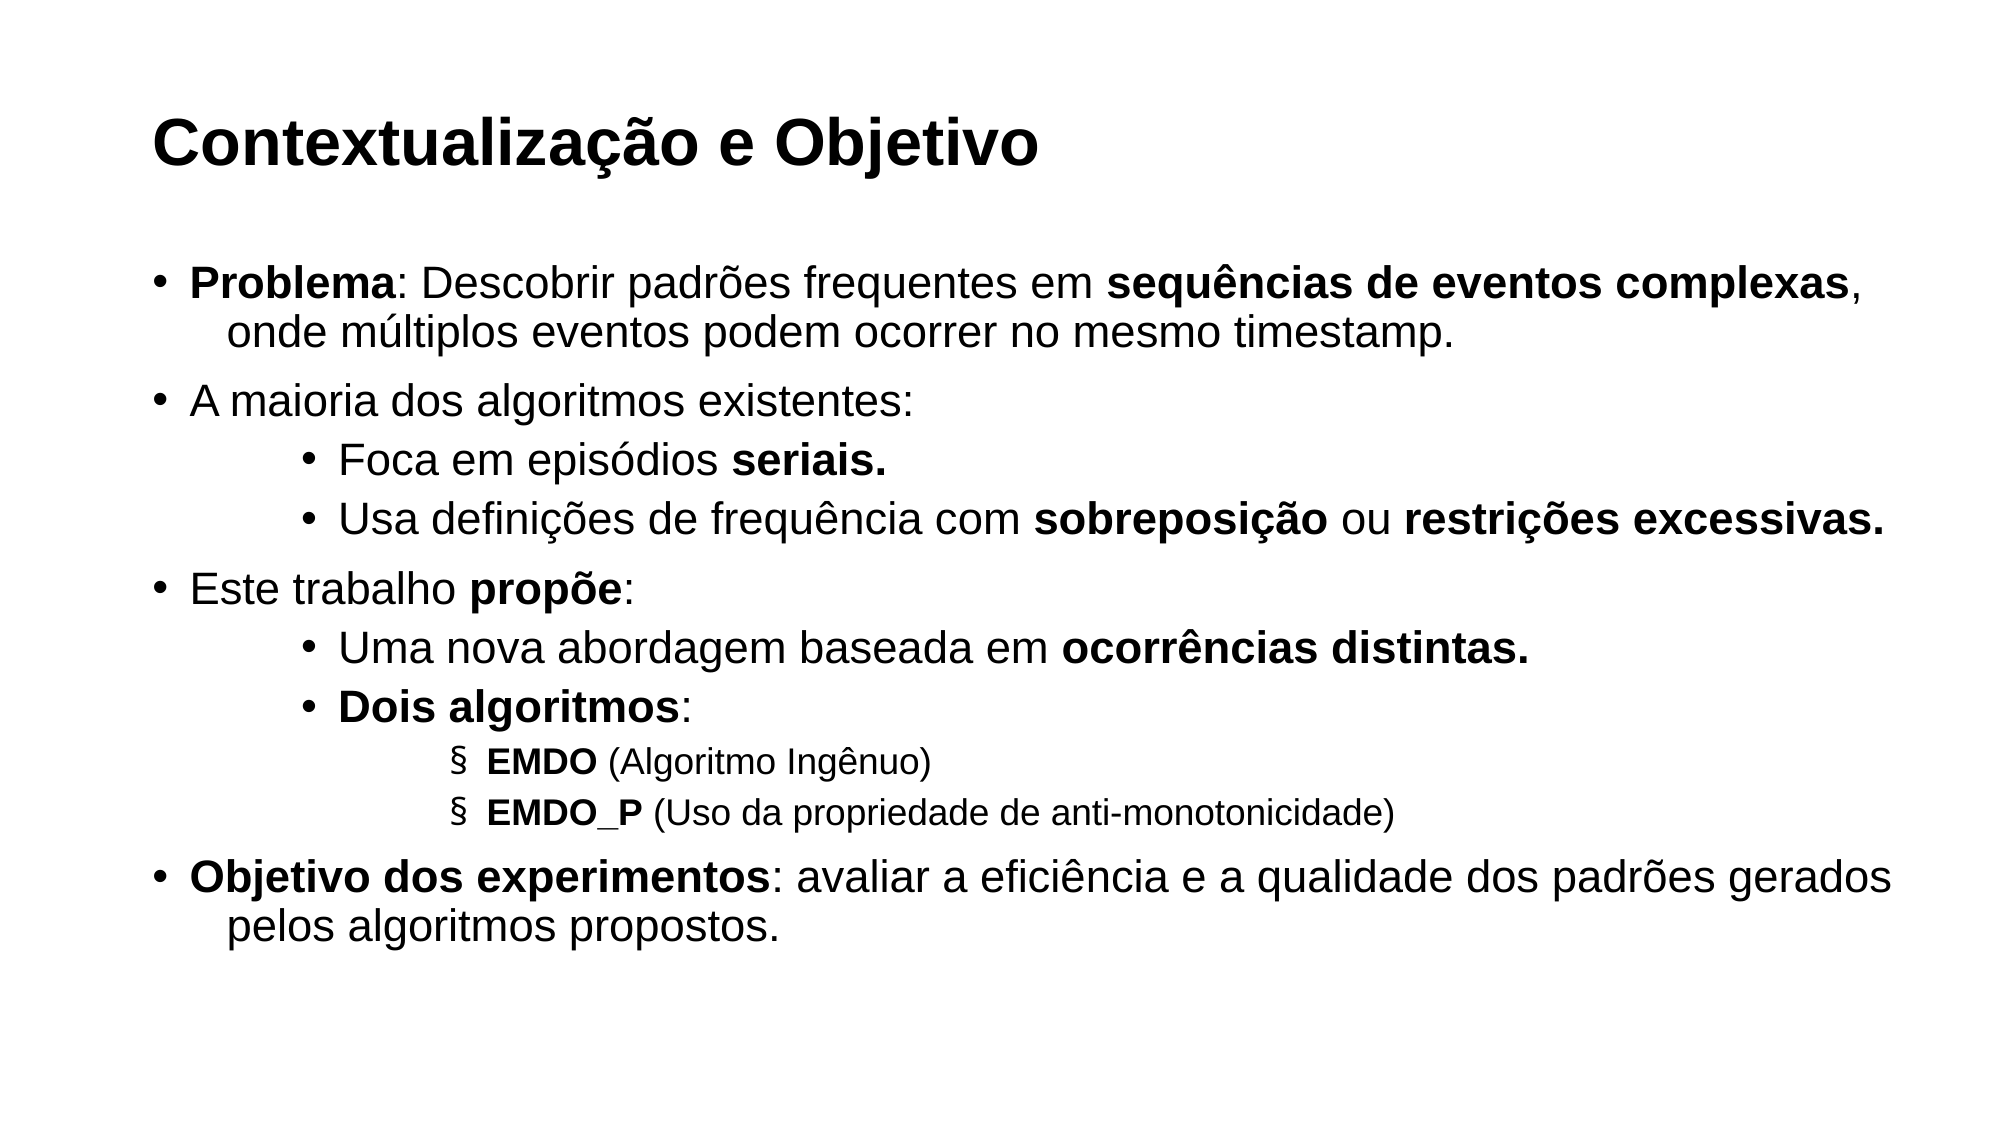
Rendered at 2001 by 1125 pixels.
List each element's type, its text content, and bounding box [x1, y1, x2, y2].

title Contextualização e Objetivo [137, 34, 1863, 251]
list Problema: Descobrir padrões frequentes em sequências de eventos complexas, onde múltiplos eventos podem ocorrer no mesmo timestamp. A maioria dos algoritmos existentes: Foca em episódios seriais. Usa definições de frequência com sobreposição ou restrições excessivas. Este trabalho propõe: Uma nova abordagem baseada em ocorrências distintas. Dois algoritmos: EMDO (Algoritmo Ingênuo) EMDO_P (Uso da propriedade de anti-monotonicidade) Objetivo dos experimentos: avaliar a eficiência e a qualidade dos padrões gerados pelos algoritmos propostos. [137, 251, 1909, 987]
